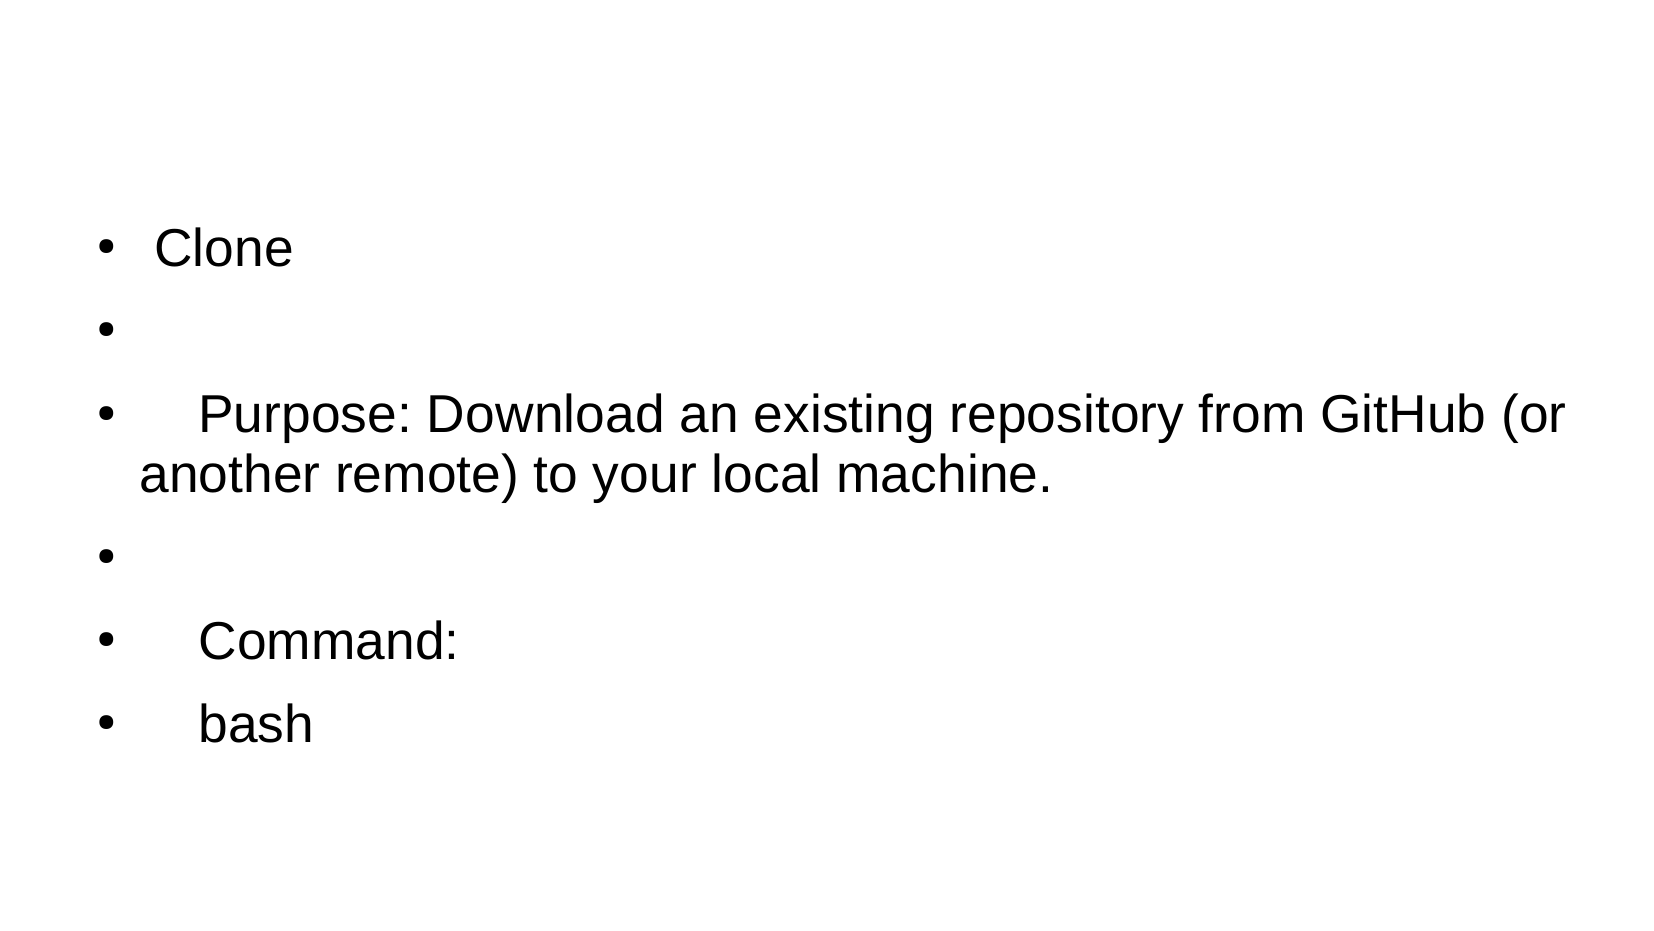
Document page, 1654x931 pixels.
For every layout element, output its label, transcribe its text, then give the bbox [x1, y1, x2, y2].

list Clone Purpose: Download an existing repository from GitHub (or another remote) to your local machine. Command: bash [82, 217, 1571, 758]
